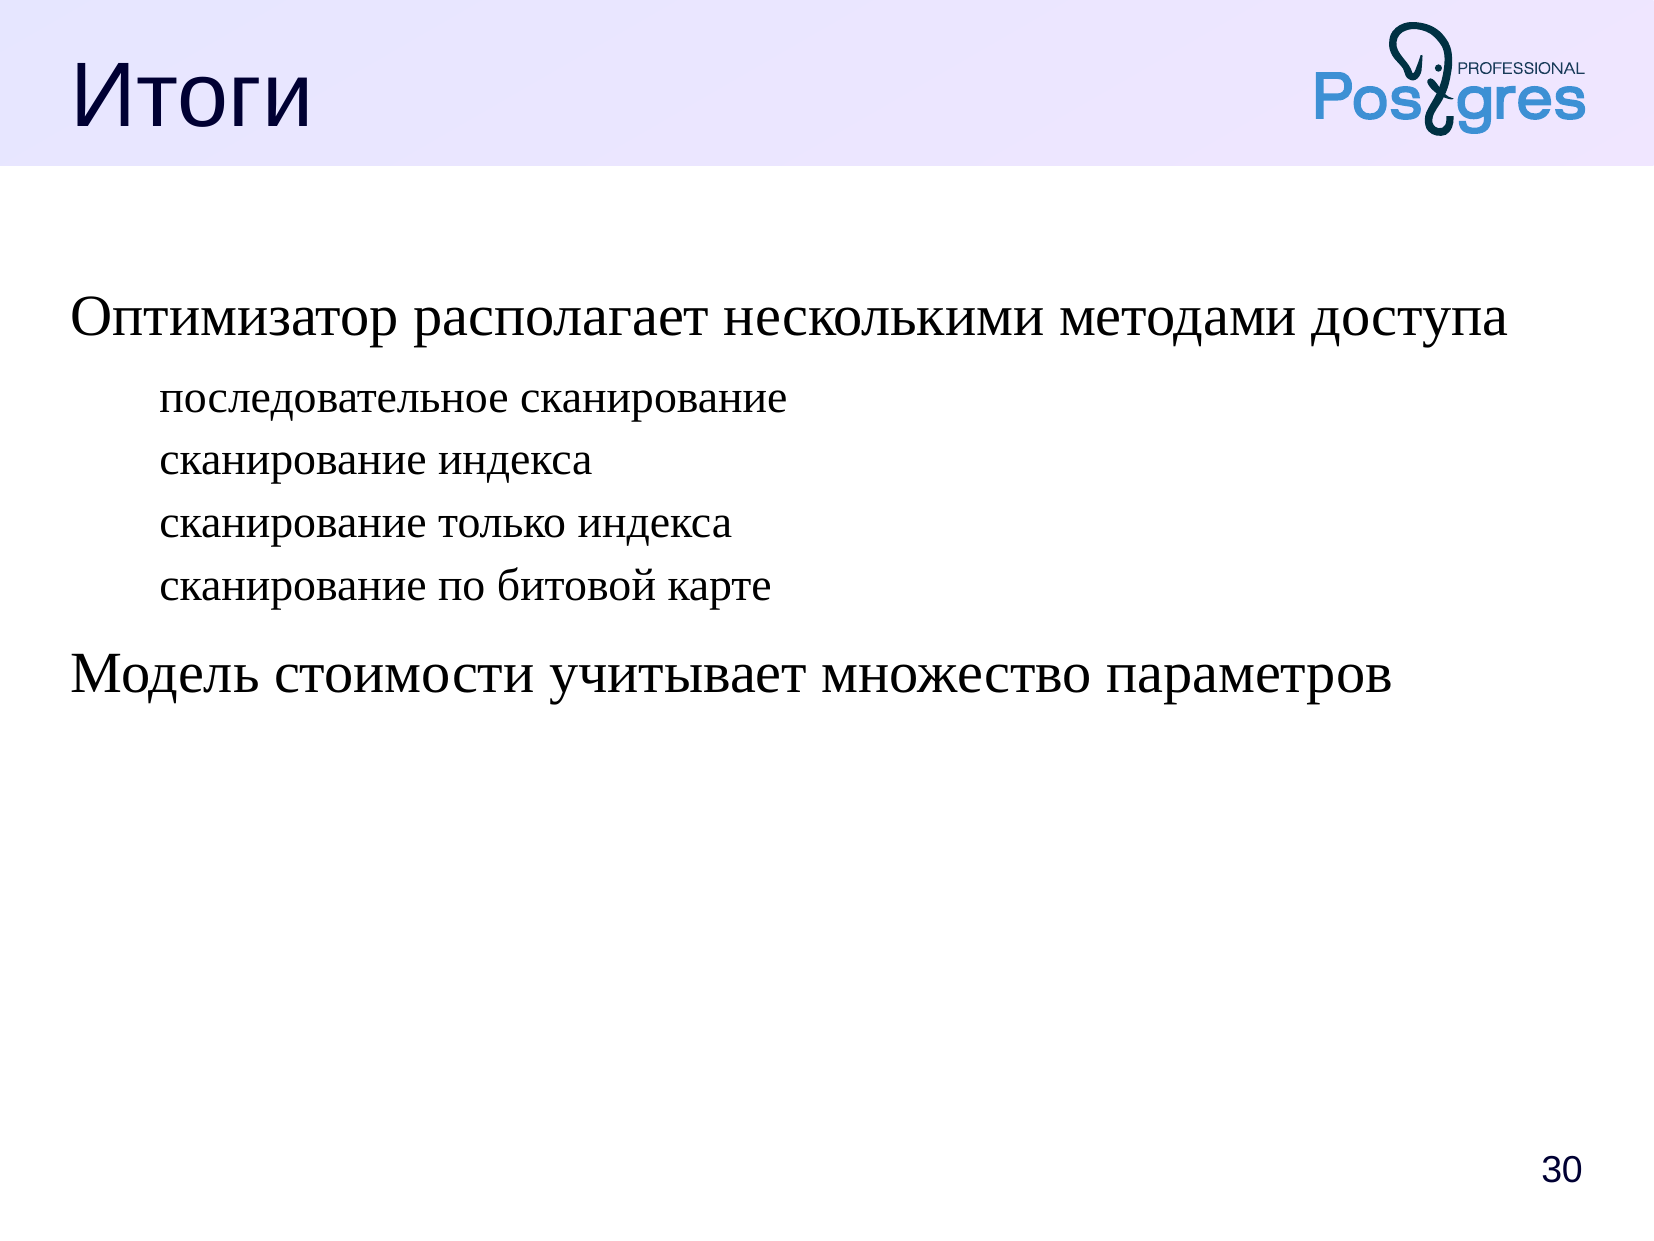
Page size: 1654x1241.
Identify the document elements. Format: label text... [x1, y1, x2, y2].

title Итоги [70, 43, 1241, 147]
list Оптимизатор располагает несколькими методами доступа последовательное сканирование сканирование индекса сканирование только индекса сканирование по битовой карте Модель стоимости учитывает множество параметров [70, 283, 1583, 1134]
